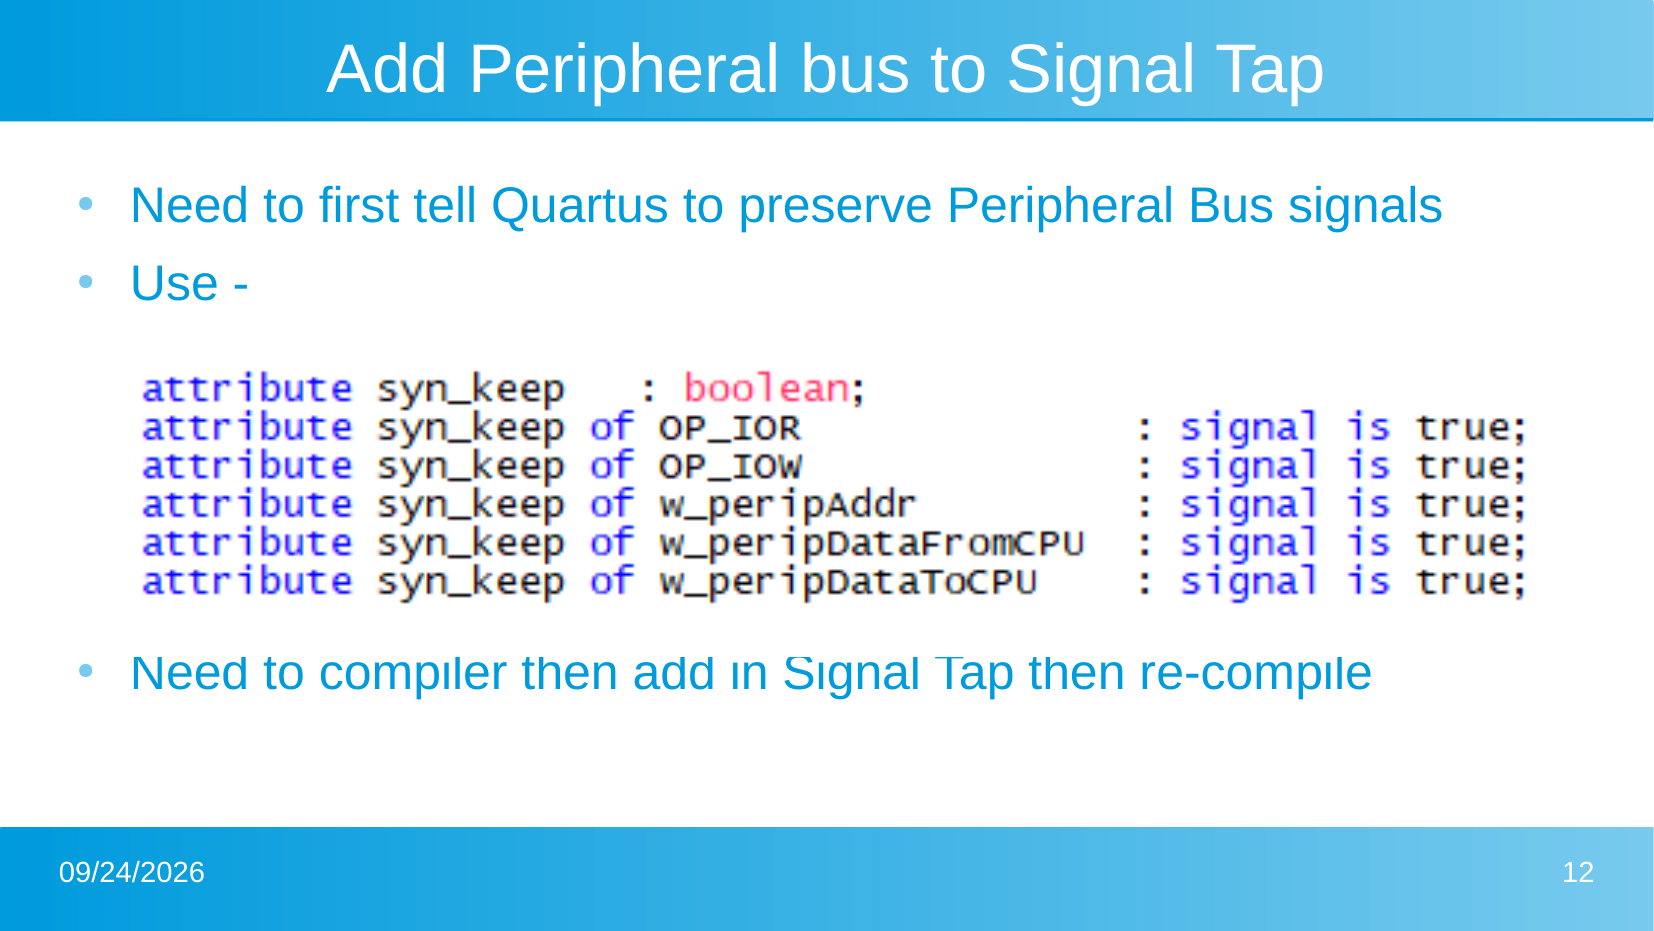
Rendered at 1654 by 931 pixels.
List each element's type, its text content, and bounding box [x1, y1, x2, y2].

list Need to first tell Quartus to preserve Peripheral Bus signals Use - Need to compiler then add in Signal Tap then re-compile [59, 177, 1595, 338]
picture [112, 337, 1553, 689]
title Add Peripheral bus to Signal Tap [59, 29, 1595, 108]
